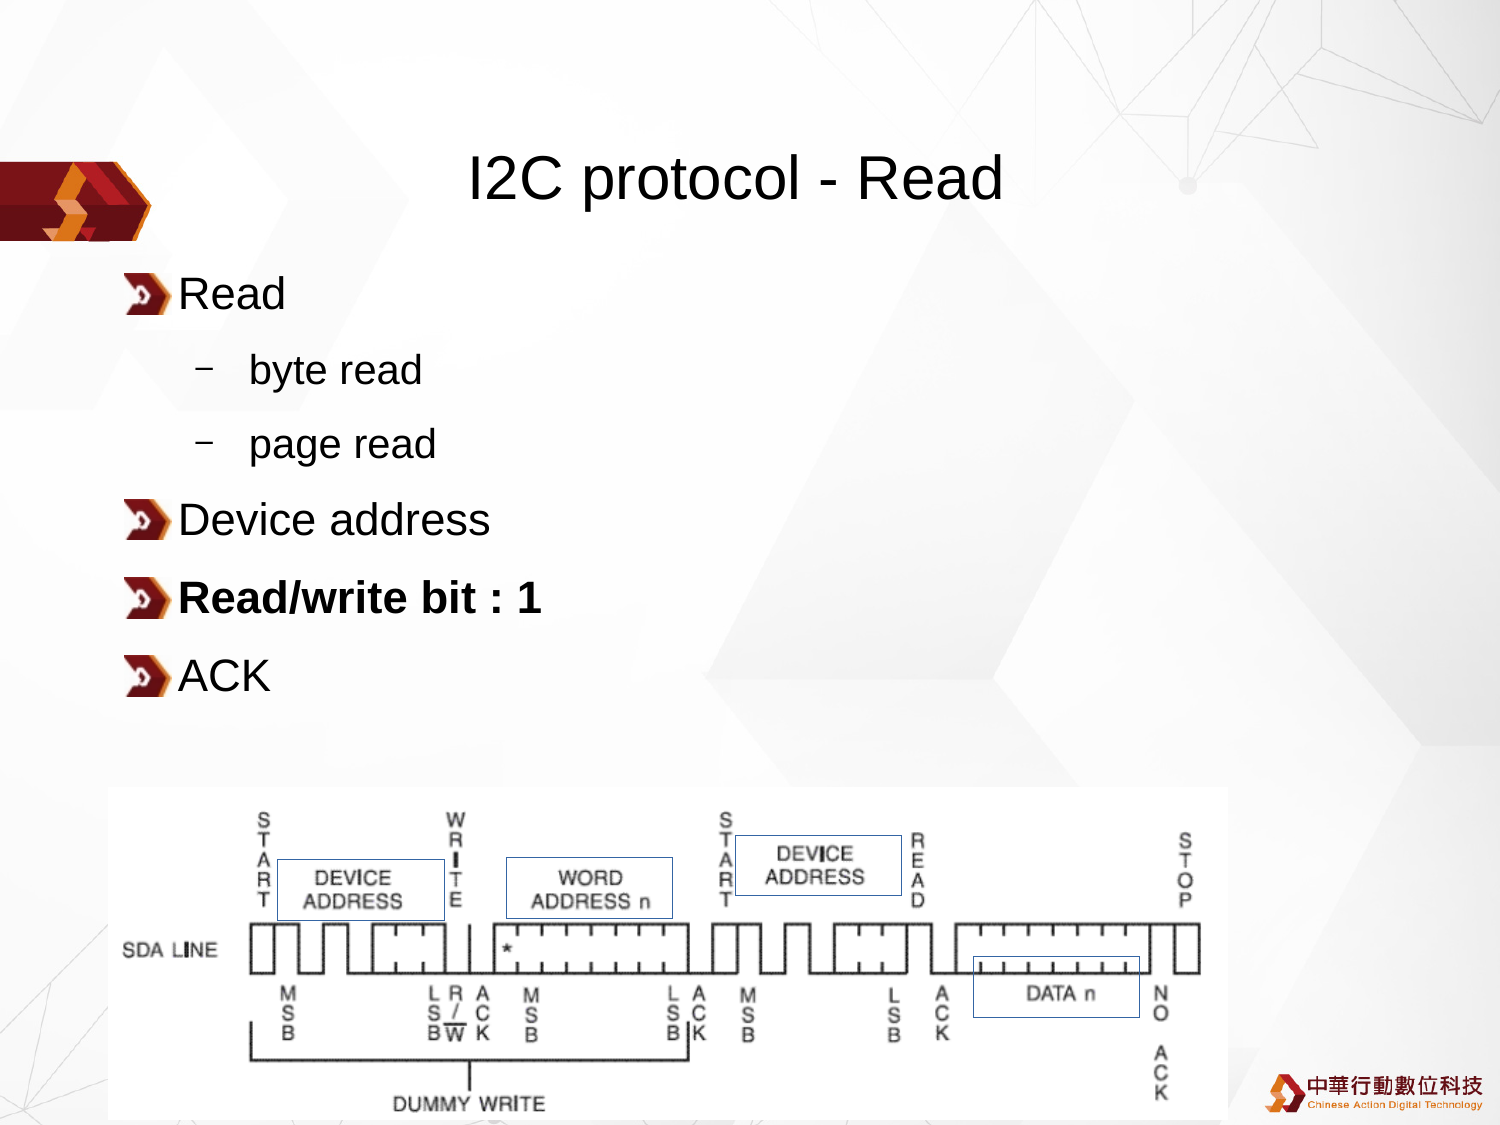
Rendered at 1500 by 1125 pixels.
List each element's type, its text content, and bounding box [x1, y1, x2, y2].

title I2C protocol - Read [107, 101, 1367, 255]
list Read byte read page read Device address Read/write bit : 1 ACK [107, 268, 1425, 782]
picture [0, 0, 1500, 1125]
